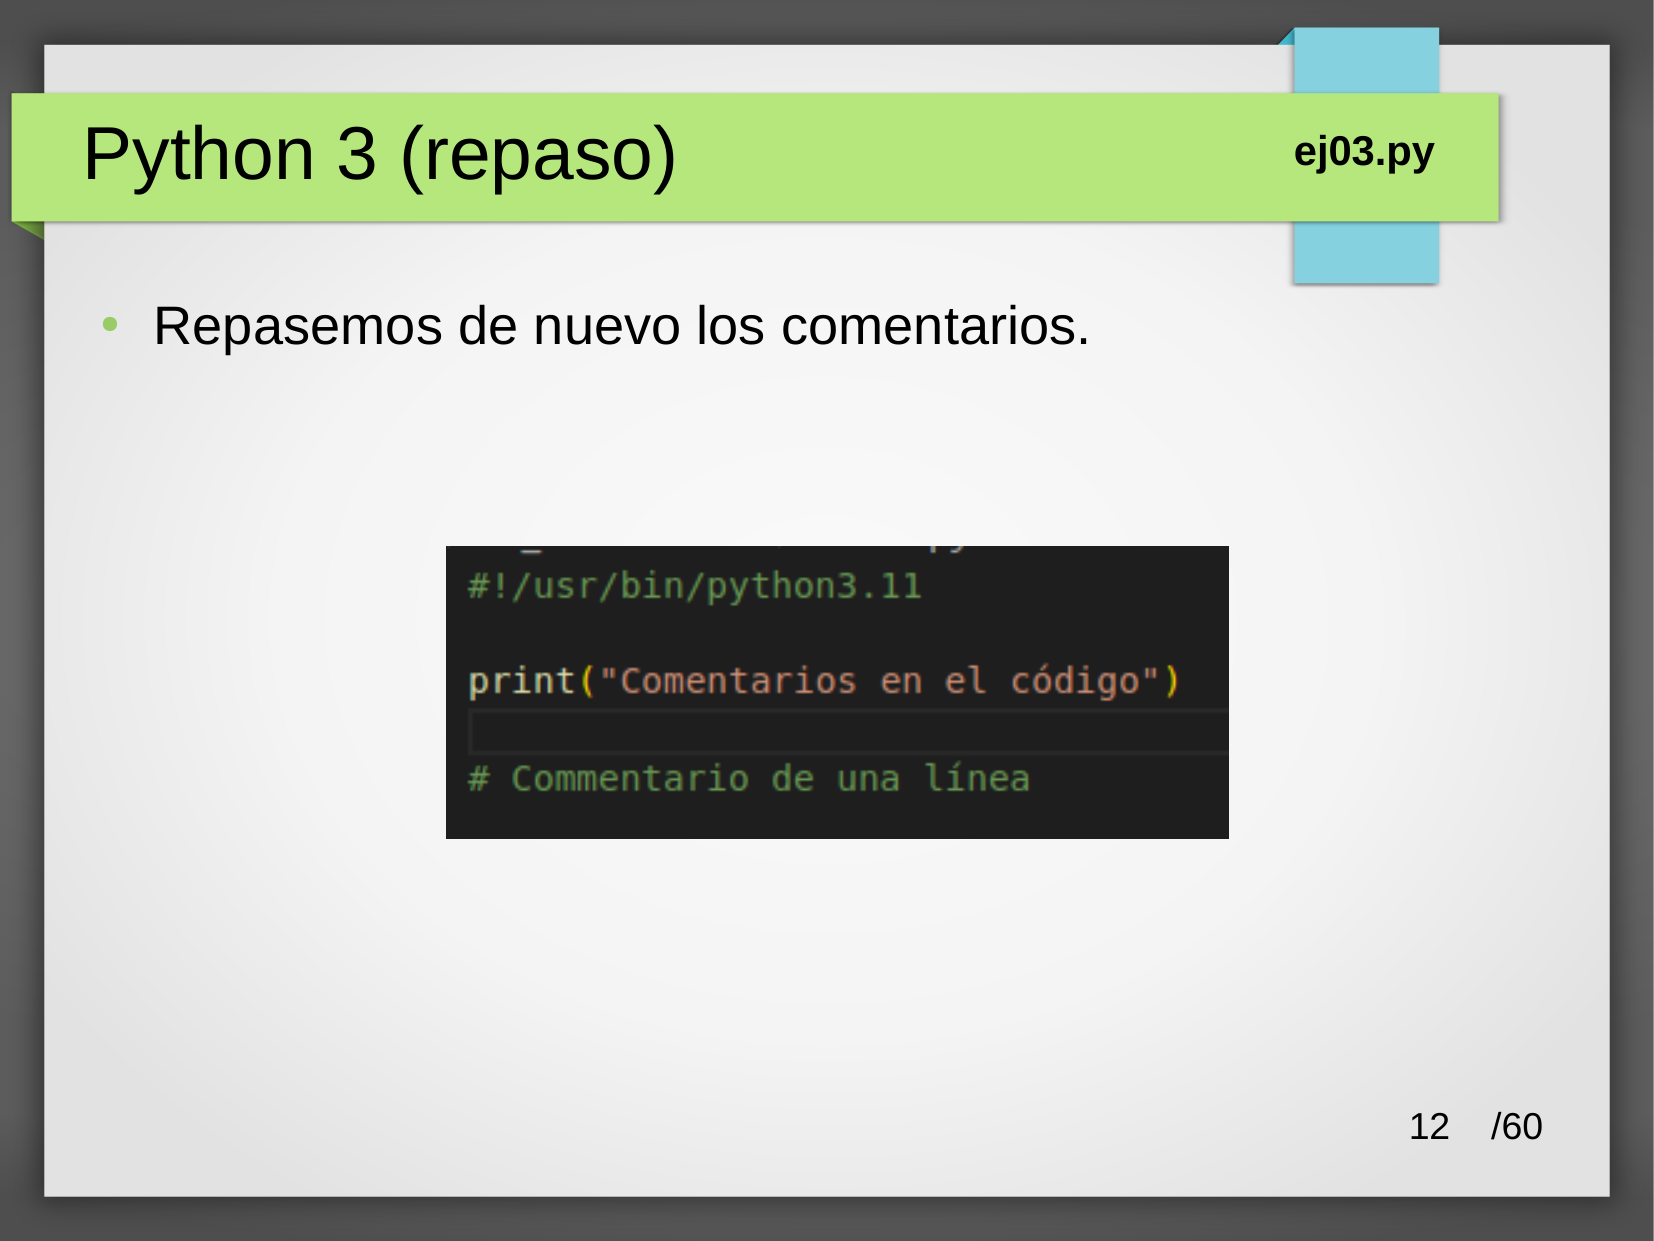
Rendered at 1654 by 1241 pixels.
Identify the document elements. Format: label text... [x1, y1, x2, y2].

list Repasemos de nuevo los comentarios. [82, 295, 1571, 1015]
text_box /60 [1476, 1098, 1644, 1169]
picture [0, 0, 1654, 1241]
text_box ej03.py [1279, 120, 1465, 229]
title Python 3 (repaso) [82, 94, 1264, 213]
text_box <número> [1393, 1098, 1476, 1169]
